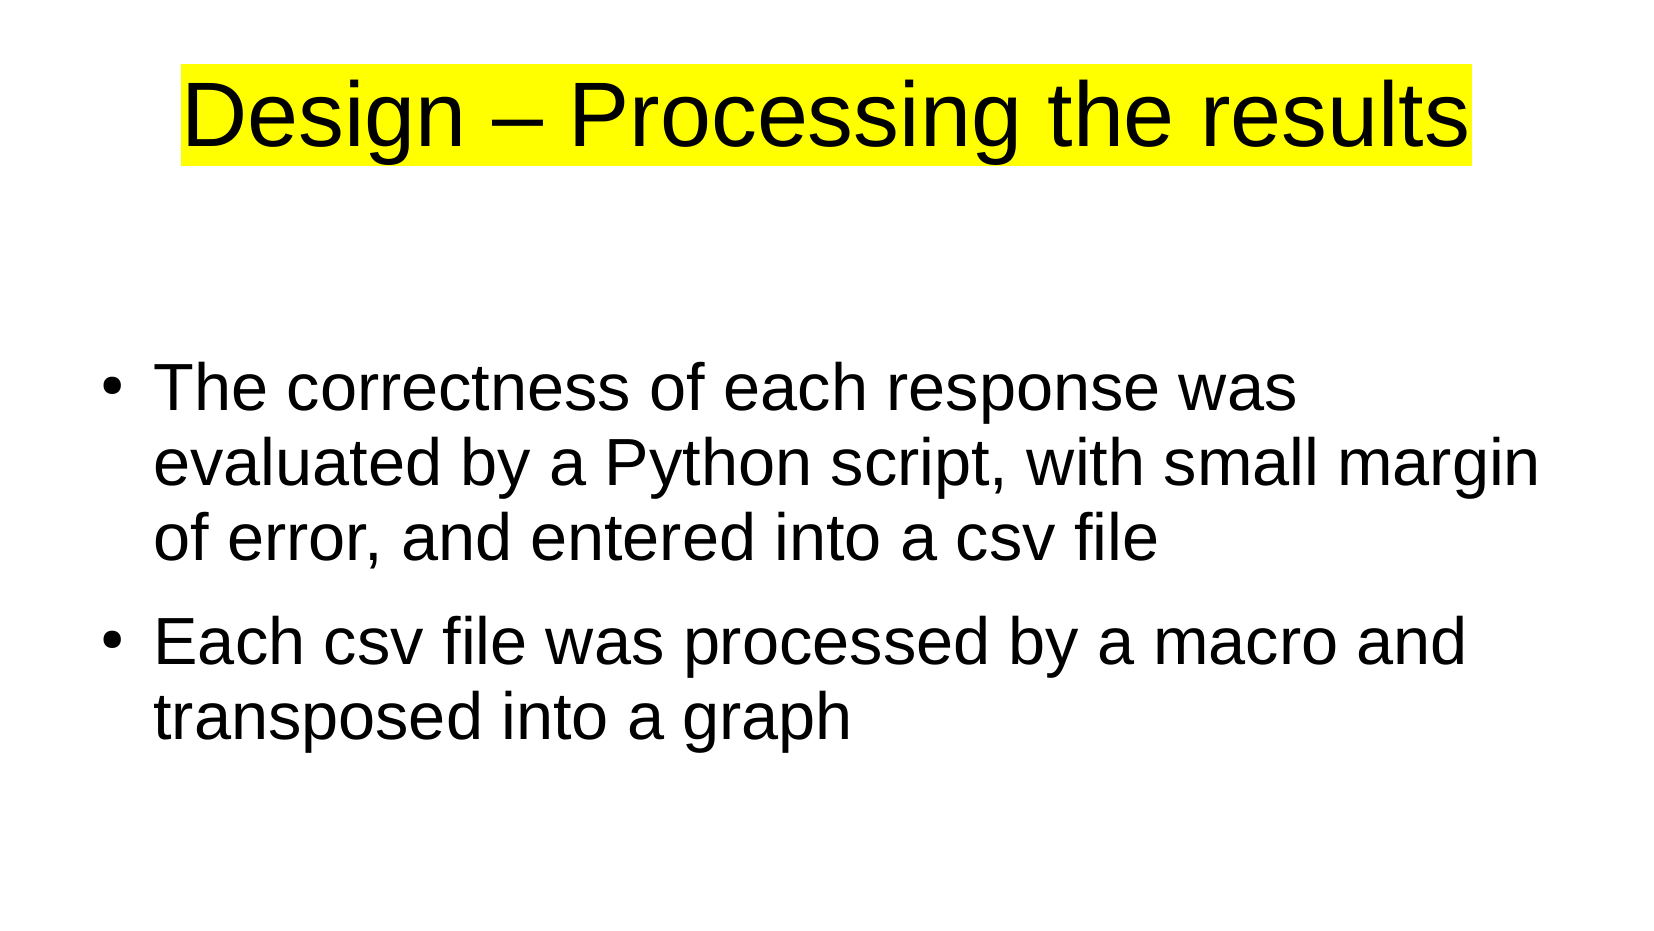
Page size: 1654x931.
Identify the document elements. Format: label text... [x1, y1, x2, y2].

list The correctness of each response was evaluated by a Python script, with small margin of error, and entered into a csv file Each csv file was processed by a macro and transposed into a graph [82, 217, 1571, 886]
title Design – Processing the results [82, 37, 1571, 193]
